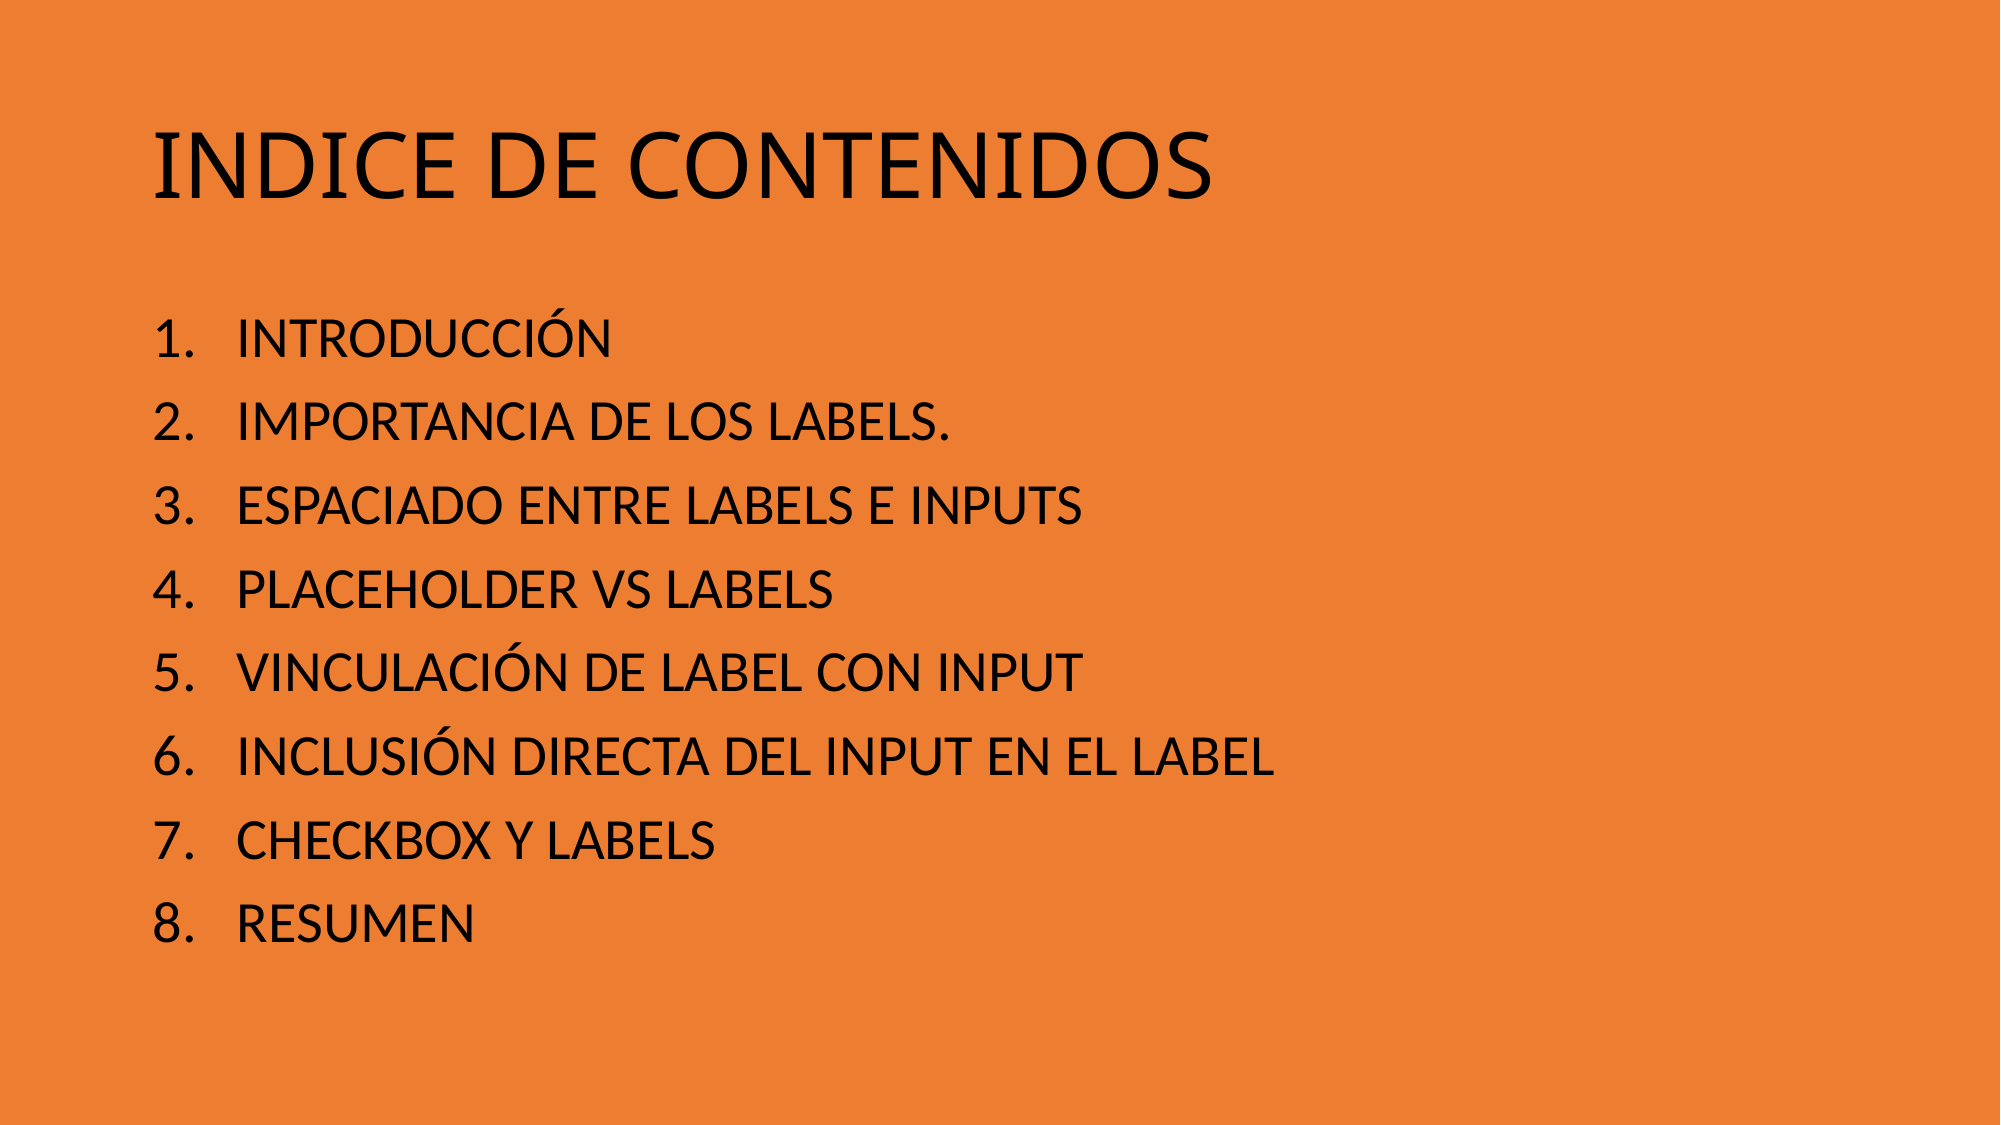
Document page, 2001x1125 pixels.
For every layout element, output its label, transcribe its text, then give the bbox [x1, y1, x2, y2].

title INDICE DE CONTENIDOS [137, 59, 1863, 278]
list INTRODUCCIÓN IMPORTANCIA DE LOS LABELS. ESPACIADO ENTRE LABELS E INPUTS PLACEHOLDER VS LABELS VINCULACIÓN DE LABEL CON INPUT INCLUSIÓN DIRECTA DEL INPUT EN EL LABEL CHECKBOX Y LABELS RESUMEN [137, 299, 1863, 1014]
